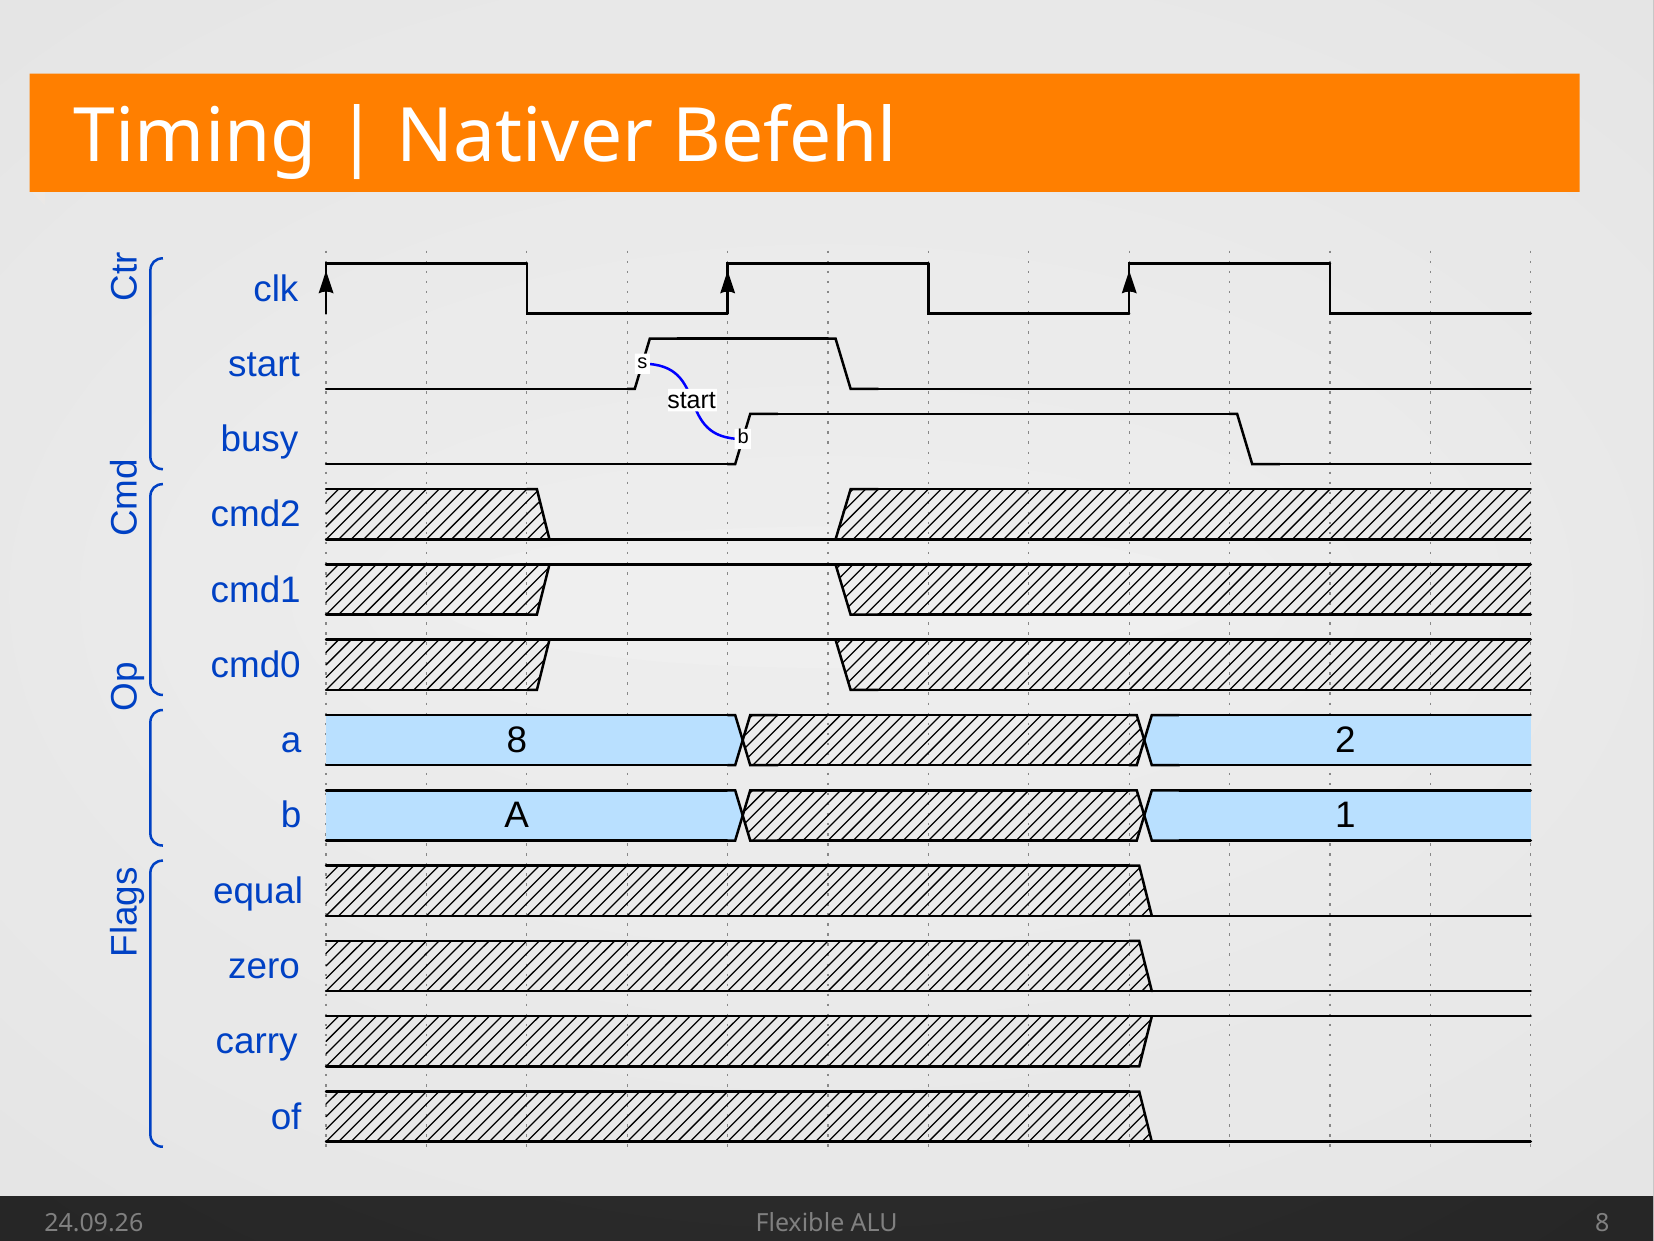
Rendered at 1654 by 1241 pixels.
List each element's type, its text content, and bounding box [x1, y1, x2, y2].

title Timing | Nativer Befehl [73, 73, 1565, 192]
picture [73, 249, 1580, 1153]
